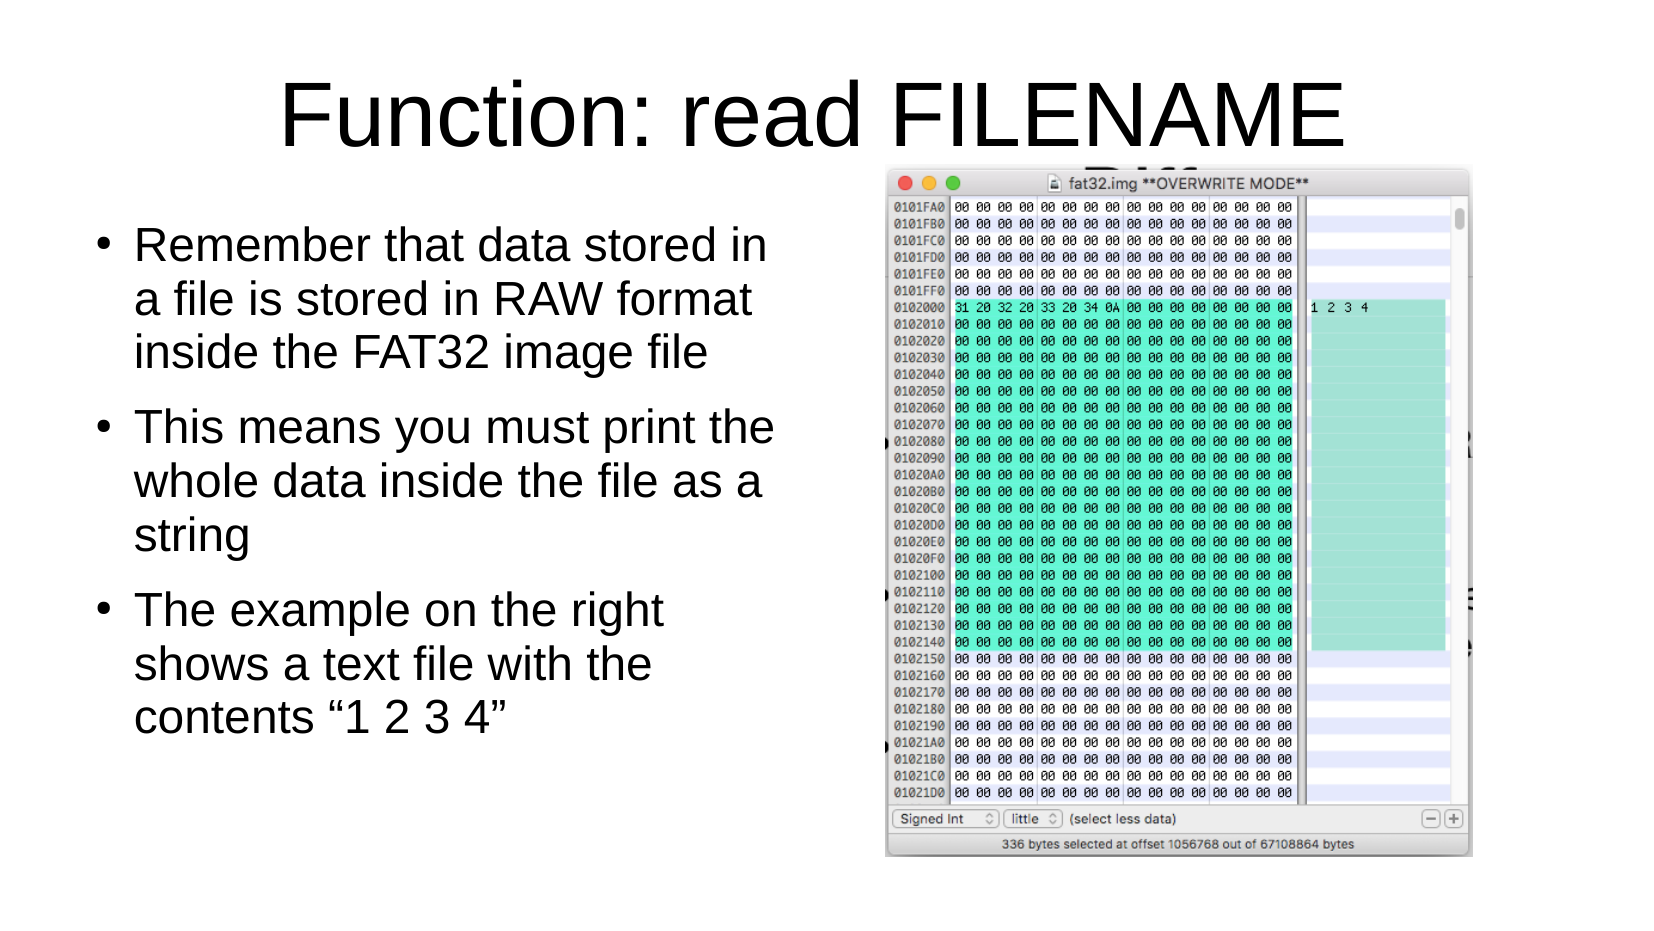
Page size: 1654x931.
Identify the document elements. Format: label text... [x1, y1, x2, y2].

title Function: read FILENAME [82, 37, 1571, 193]
picture [885, 164, 1473, 858]
list Remember that data stored in a file is stored in RAW format inside the FAT32 image file This means you must print the whole data inside the file as a string The example on the right shows a text file with the contents “1 2 3 4” [82, 217, 781, 758]
